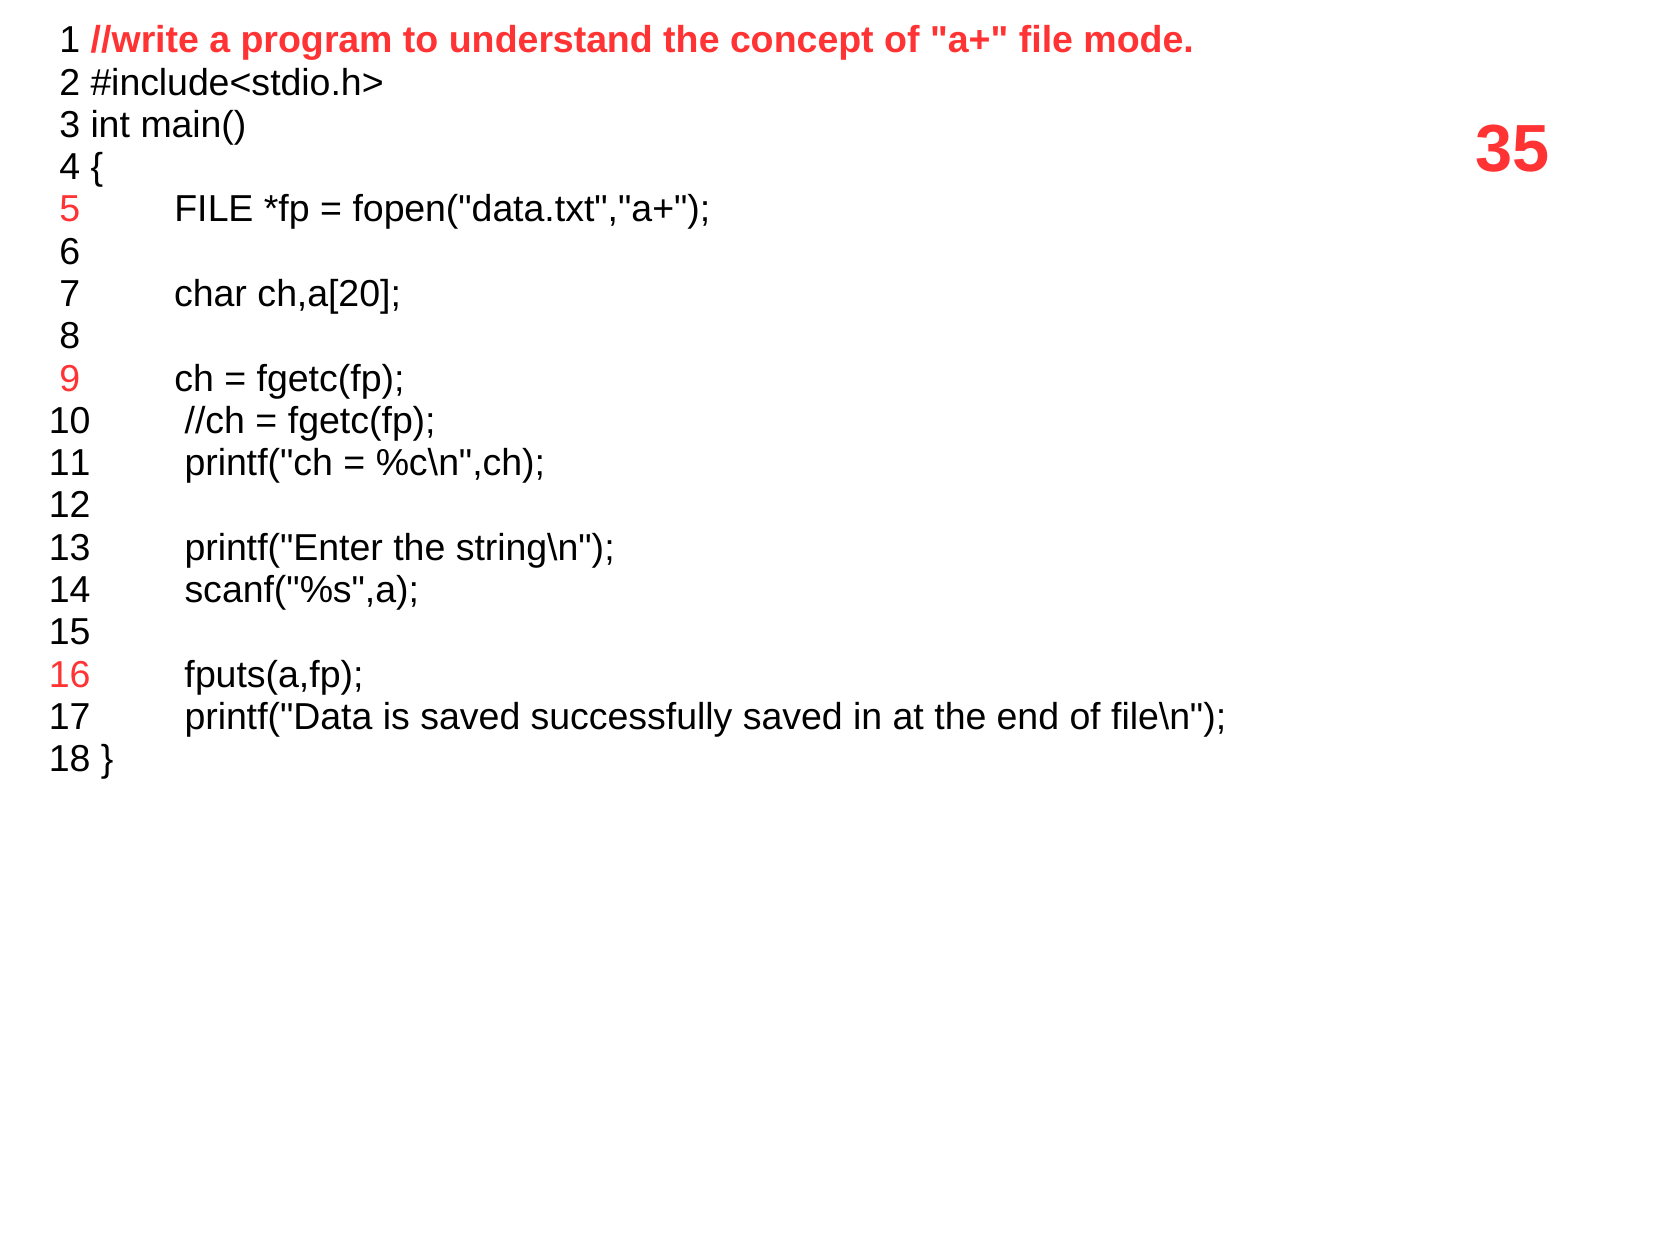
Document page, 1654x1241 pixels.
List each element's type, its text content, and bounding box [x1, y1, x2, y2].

text_box 35 [1460, 103, 1565, 199]
text_box 1 //write a program to understand the concept of "a+" file mode. 2 #include<stdio.h> 3 int main() 4 { 5 FILE *fp = fopen("data.txt","a+"); 6 7 char ch,a[20]; 8 9 ch = fgetc(fp); 10 //ch = fgetc(fp); 11 printf("ch = %c\n",ch); 12 13 printf("Enter the string\n"); 14 scanf("%s",a); 15 16 fputs(a,fp); 17 printf("Data is saved successfully saved in at the end of file\n"); 18 } [23, 11, 1462, 972]
